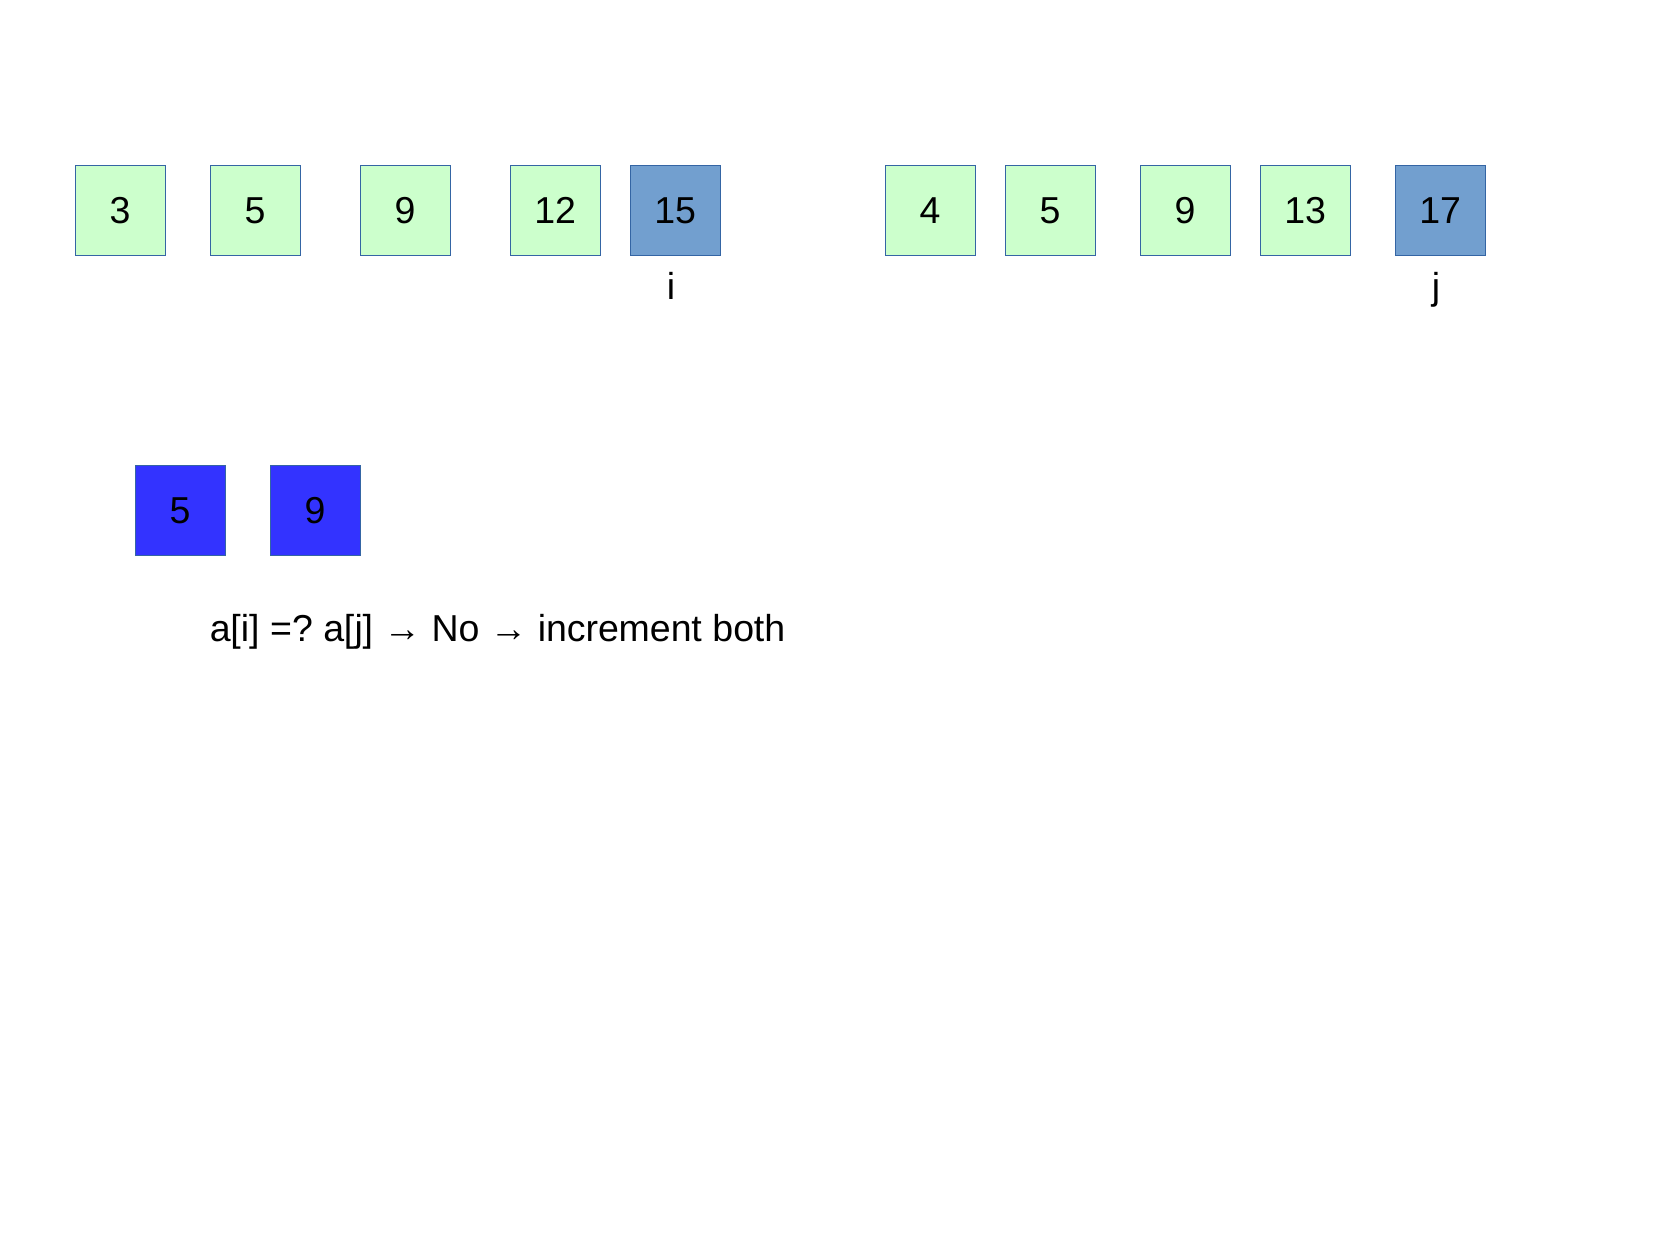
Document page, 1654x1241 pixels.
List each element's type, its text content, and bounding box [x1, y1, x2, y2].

text_box j [1417, 258, 1471, 316]
text_box 5 [210, 165, 301, 256]
text_box 5 [135, 465, 226, 556]
text_box 4 [885, 165, 976, 256]
text_box 9 [270, 465, 361, 556]
text_box a[i] =? a[j] → No → increment both [195, 600, 801, 699]
text_box 5 [1005, 165, 1096, 256]
text_box 15 [630, 165, 721, 256]
text_box 13 [1260, 165, 1351, 256]
text_box 9 [1140, 165, 1231, 256]
text_box 12 [510, 165, 601, 256]
text_box i [652, 258, 706, 316]
text_box 9 [360, 165, 451, 256]
text_box 3 [75, 165, 166, 256]
text_box 17 [1395, 165, 1486, 256]
